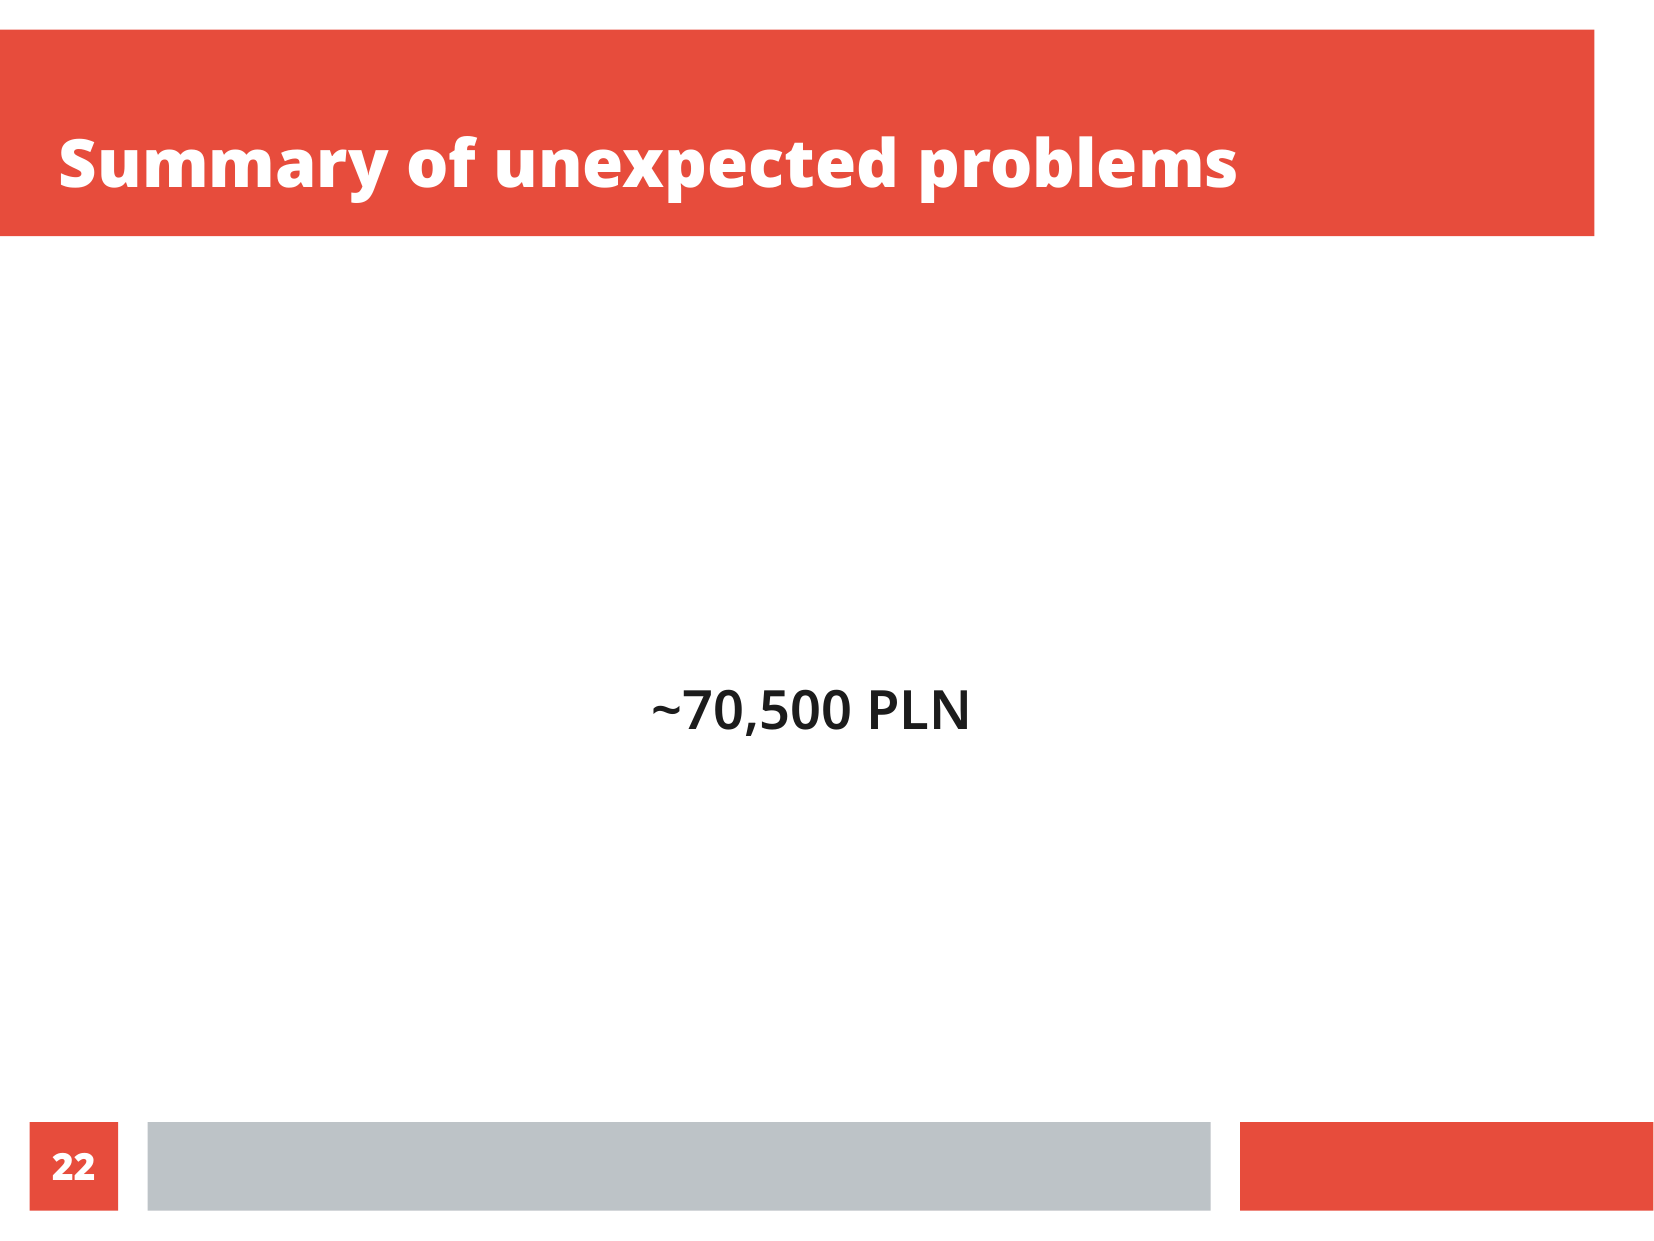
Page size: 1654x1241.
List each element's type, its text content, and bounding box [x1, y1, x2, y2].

title Summary of unexpected problems [59, 59, 1595, 207]
list ~70,500 PLN [59, 324, 1565, 1093]
